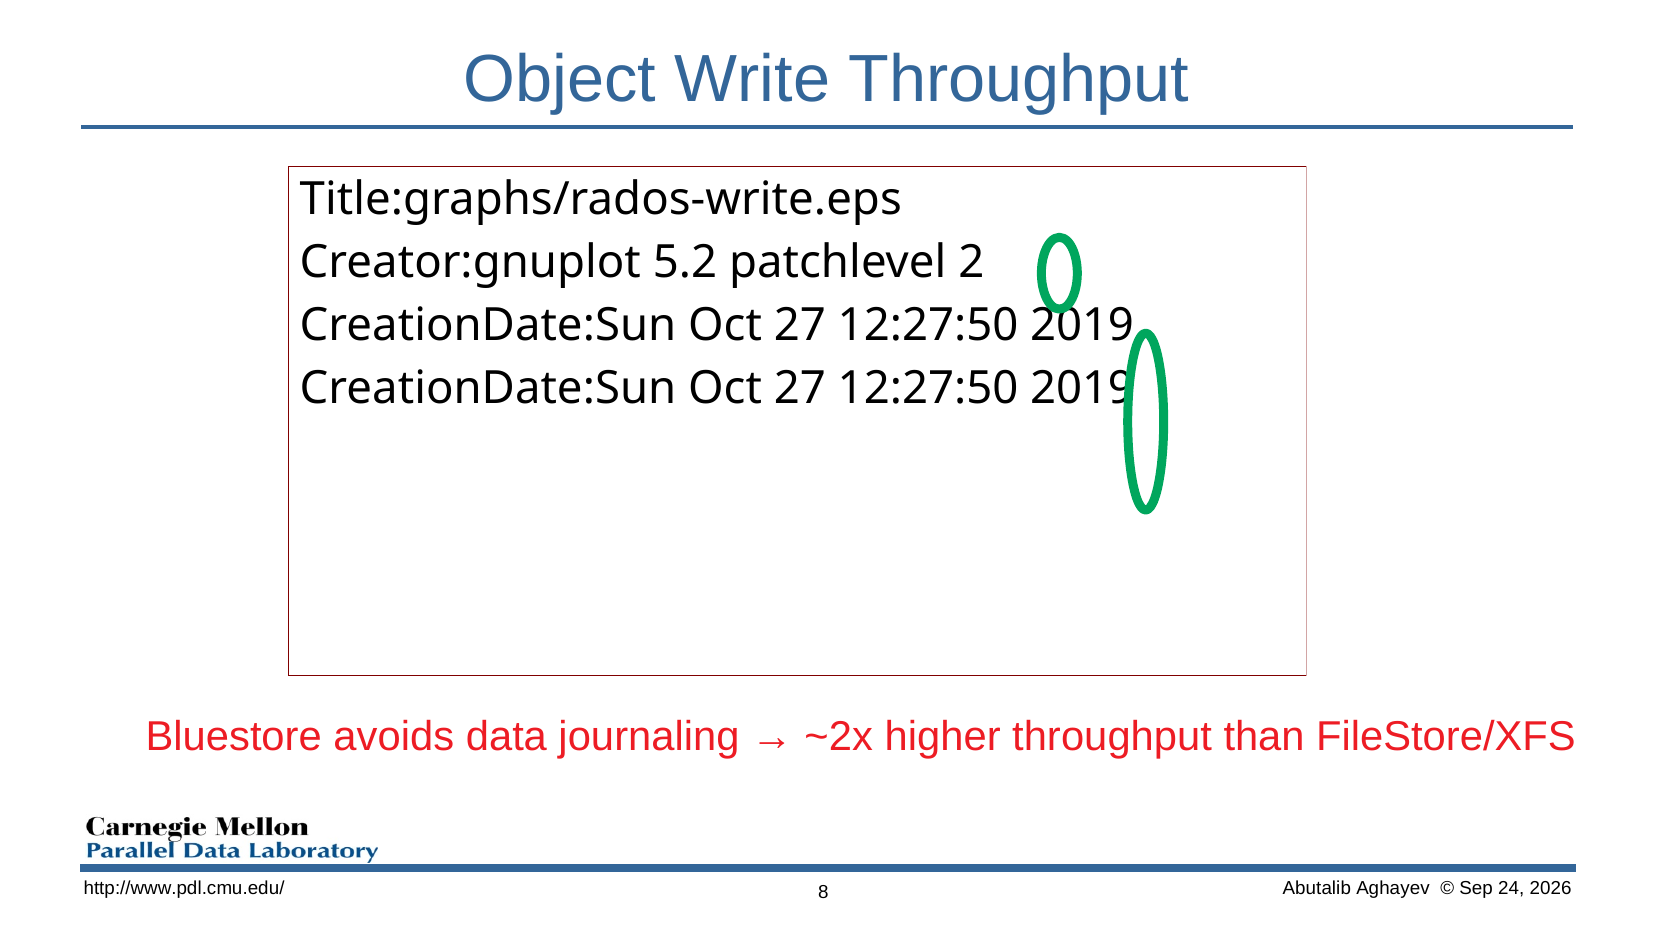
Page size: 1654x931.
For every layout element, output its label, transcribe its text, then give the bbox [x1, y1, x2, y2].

text_box http://www.pdl.cmu.edu/ [66, 866, 481, 919]
picture [85, 817, 378, 863]
text_box Bluestore avoids data journaling → ~2x higher throughput than FileStore/XFS [60, 701, 1603, 817]
title Object Write Throughput [66, 14, 1588, 136]
text_box <number> [662, 871, 985, 901]
text_box [1127, 333, 1164, 511]
text_box Abutalib Aghayev © Nov 5, 2019 [1168, 866, 1589, 919]
text_box [1041, 237, 1078, 310]
picture [285, 162, 1307, 676]
